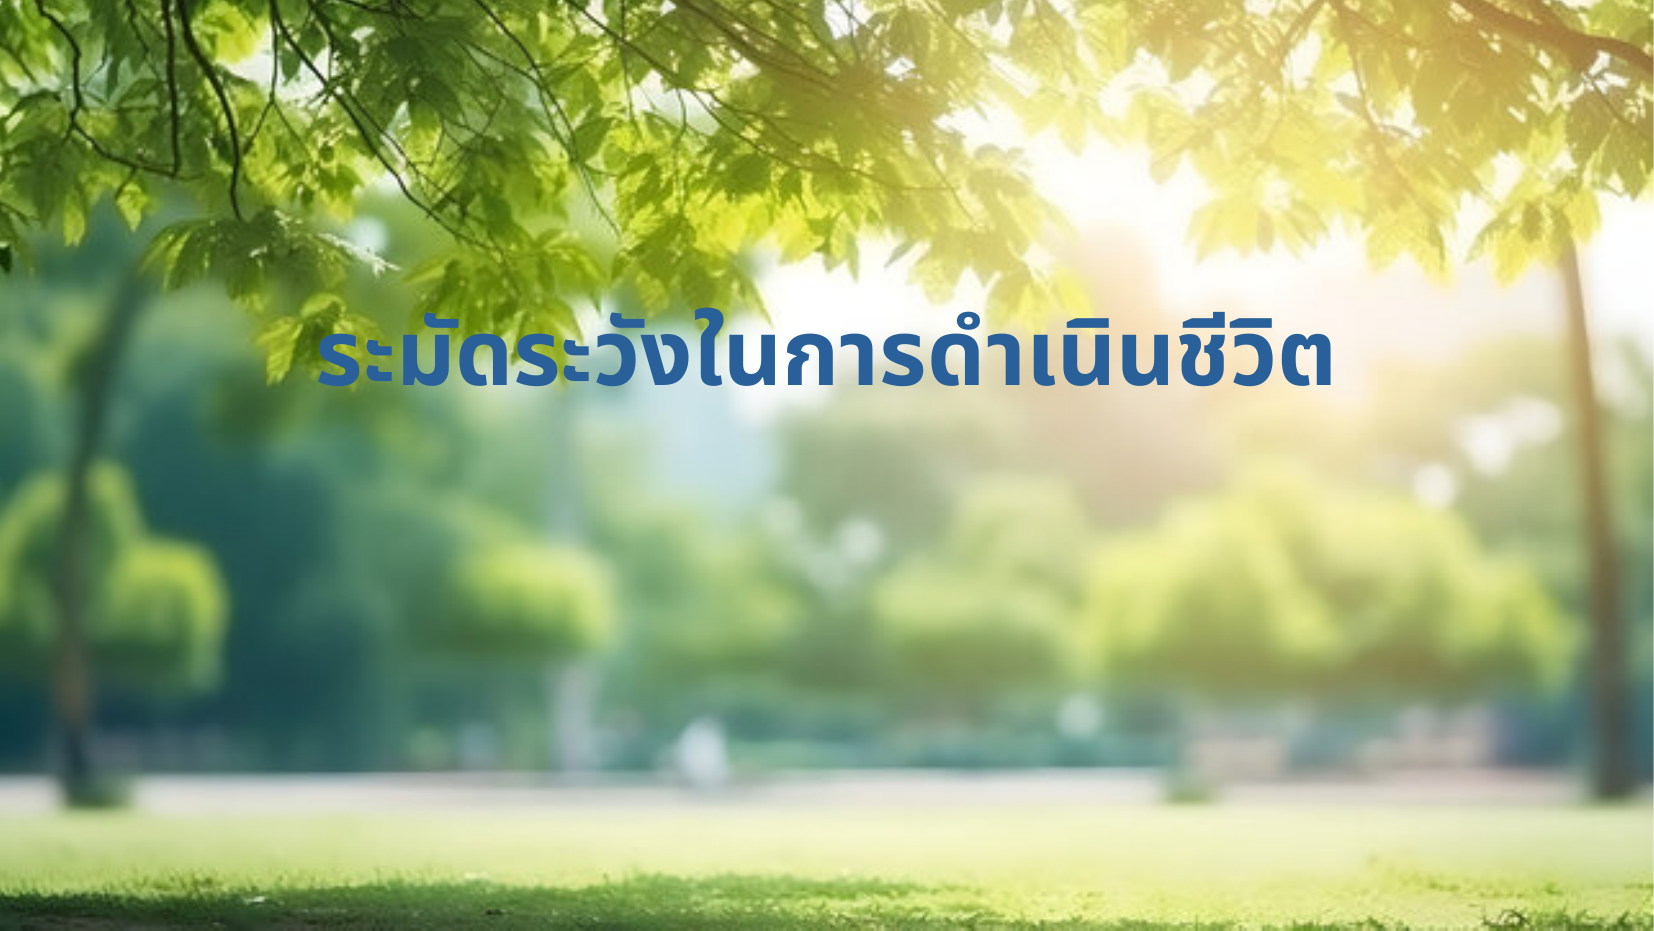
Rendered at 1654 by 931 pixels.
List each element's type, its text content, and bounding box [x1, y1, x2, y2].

subtitle ระมัดระวังในการดำเนินชีวิต [82, 93, 1571, 634]
picture [0, 0, 1654, 931]
